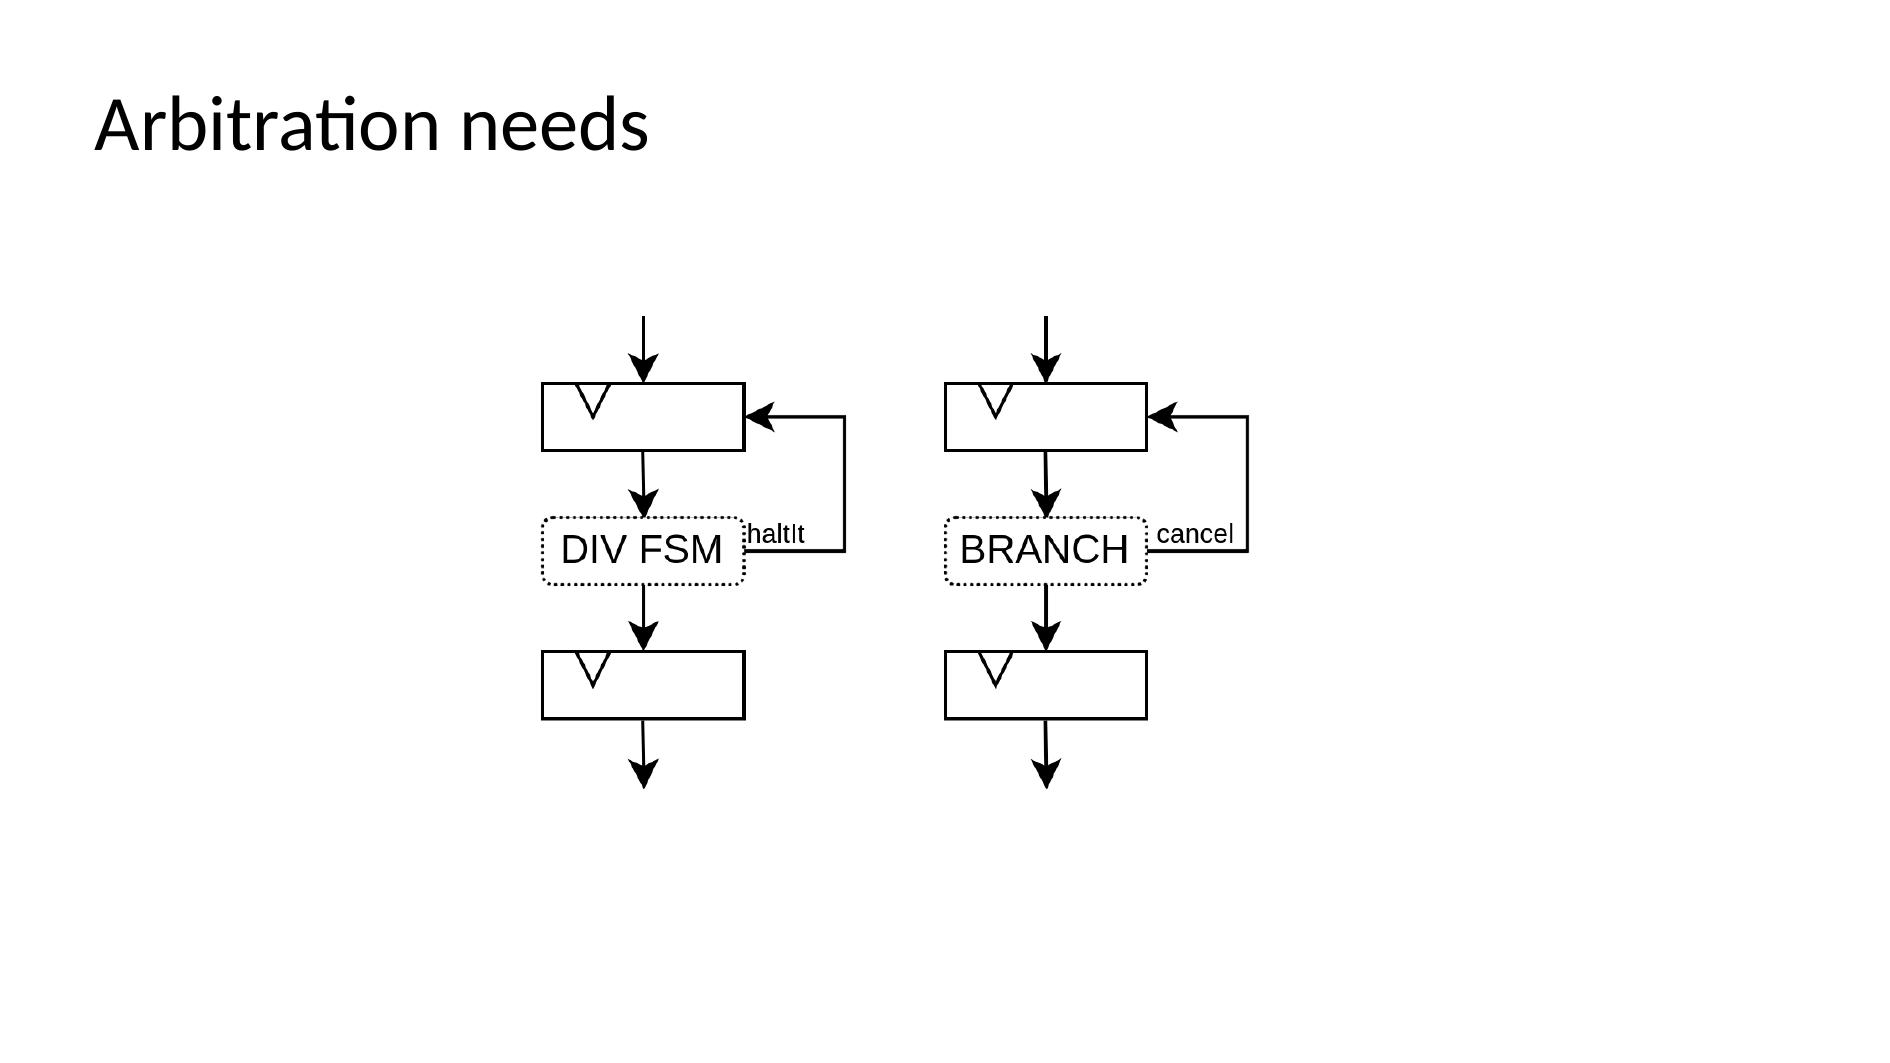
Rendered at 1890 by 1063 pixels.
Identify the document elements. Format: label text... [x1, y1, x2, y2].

title Arbitration needs [94, 42, 1796, 220]
picture [507, 257, 1309, 851]
